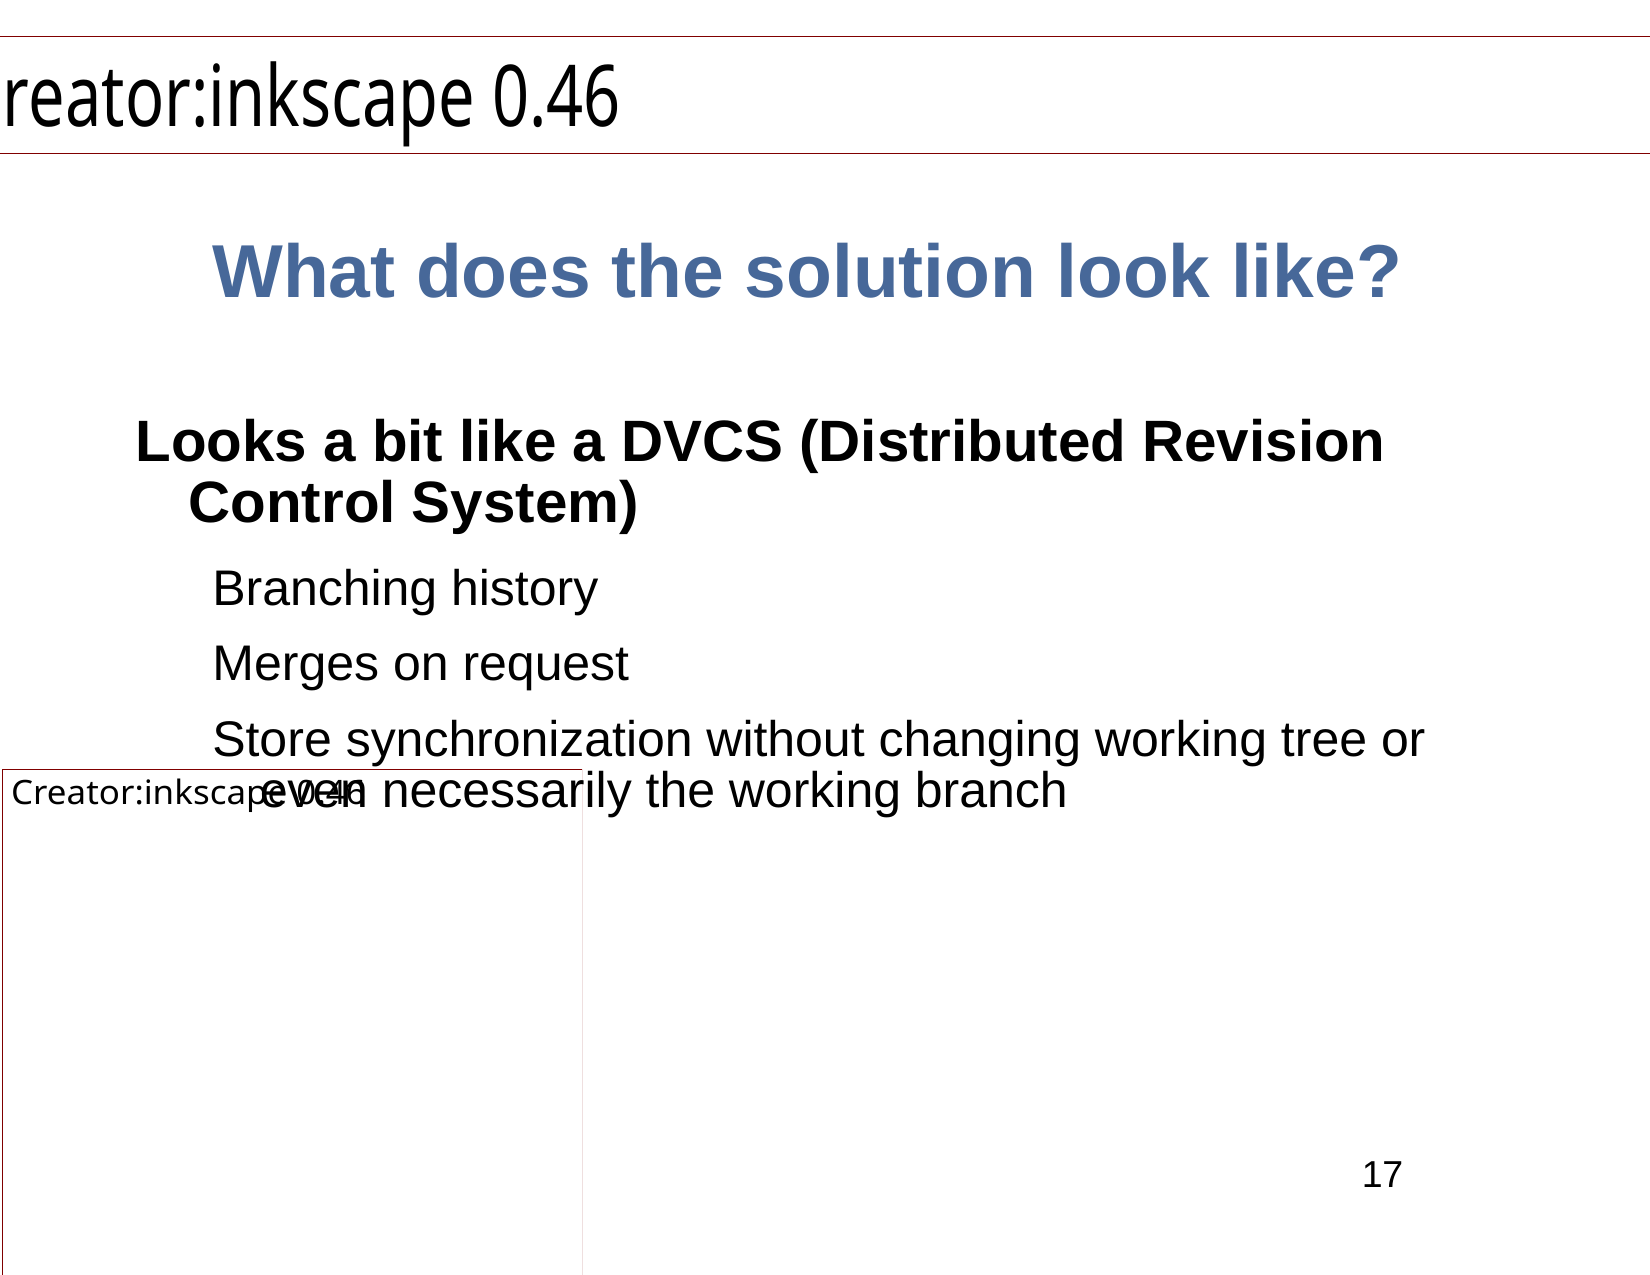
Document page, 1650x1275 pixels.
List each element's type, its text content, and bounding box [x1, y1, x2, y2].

list Looks a bit like a DVCS (Distributed Revision Control System) Branching history Merges on request Store synchronization without changing working tree or even necessarily the working branch [118, 413, 1498, 1126]
title What does the solution look like? [118, 177, 1498, 371]
